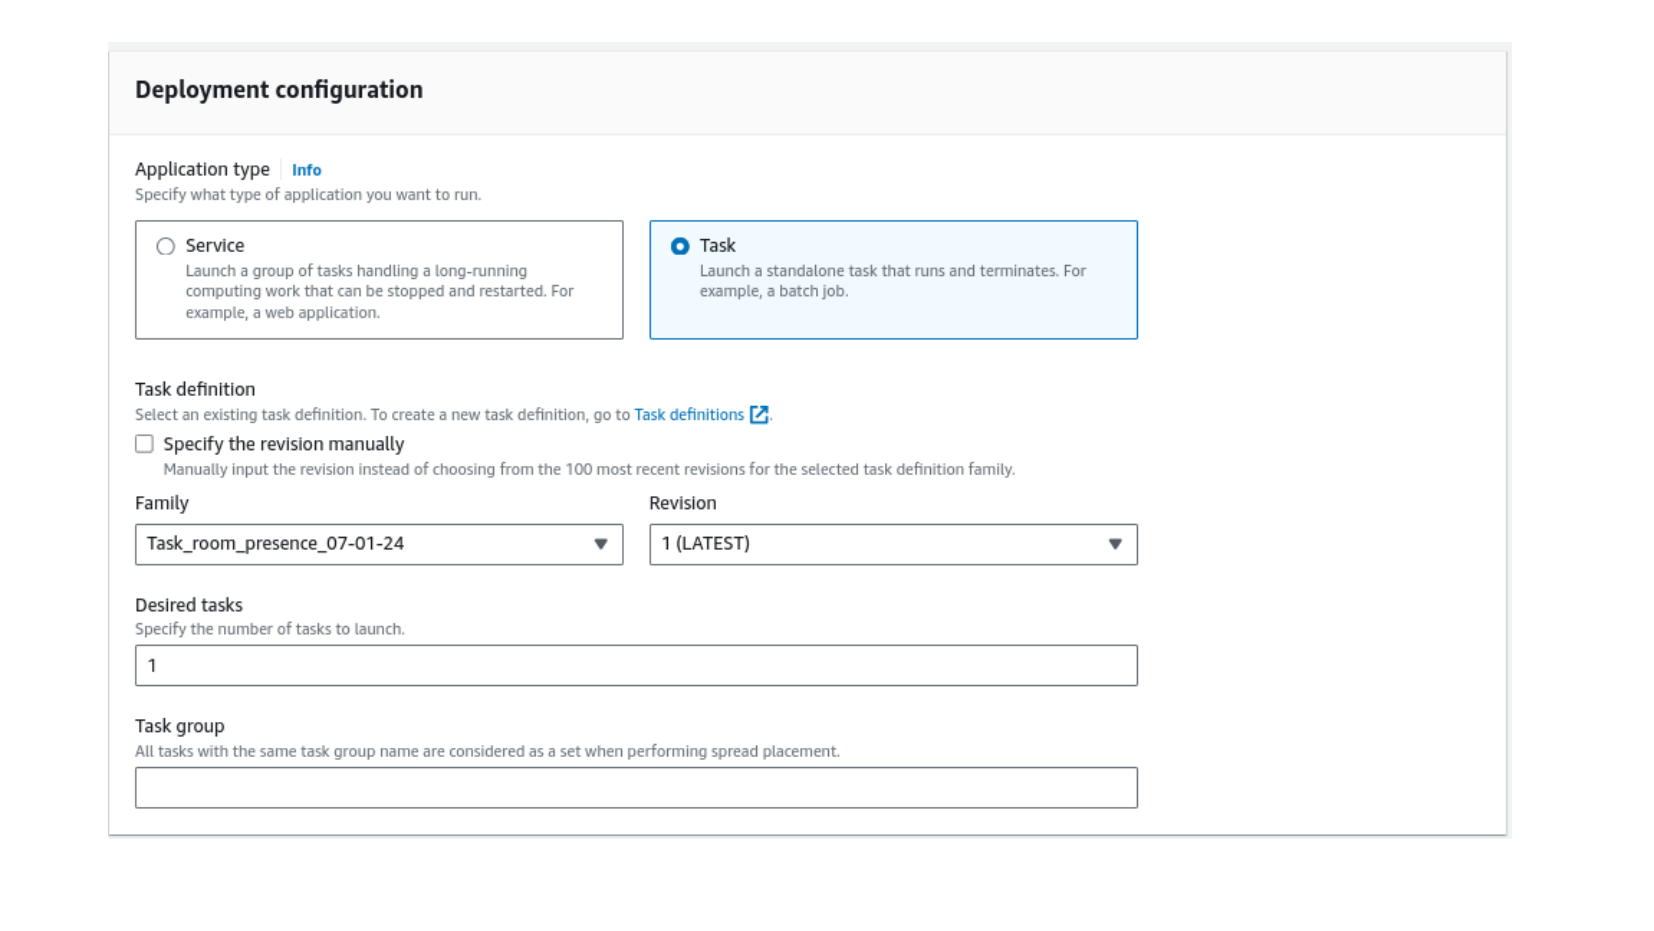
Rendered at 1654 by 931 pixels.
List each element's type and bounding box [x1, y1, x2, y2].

picture [108, 42, 1512, 839]
